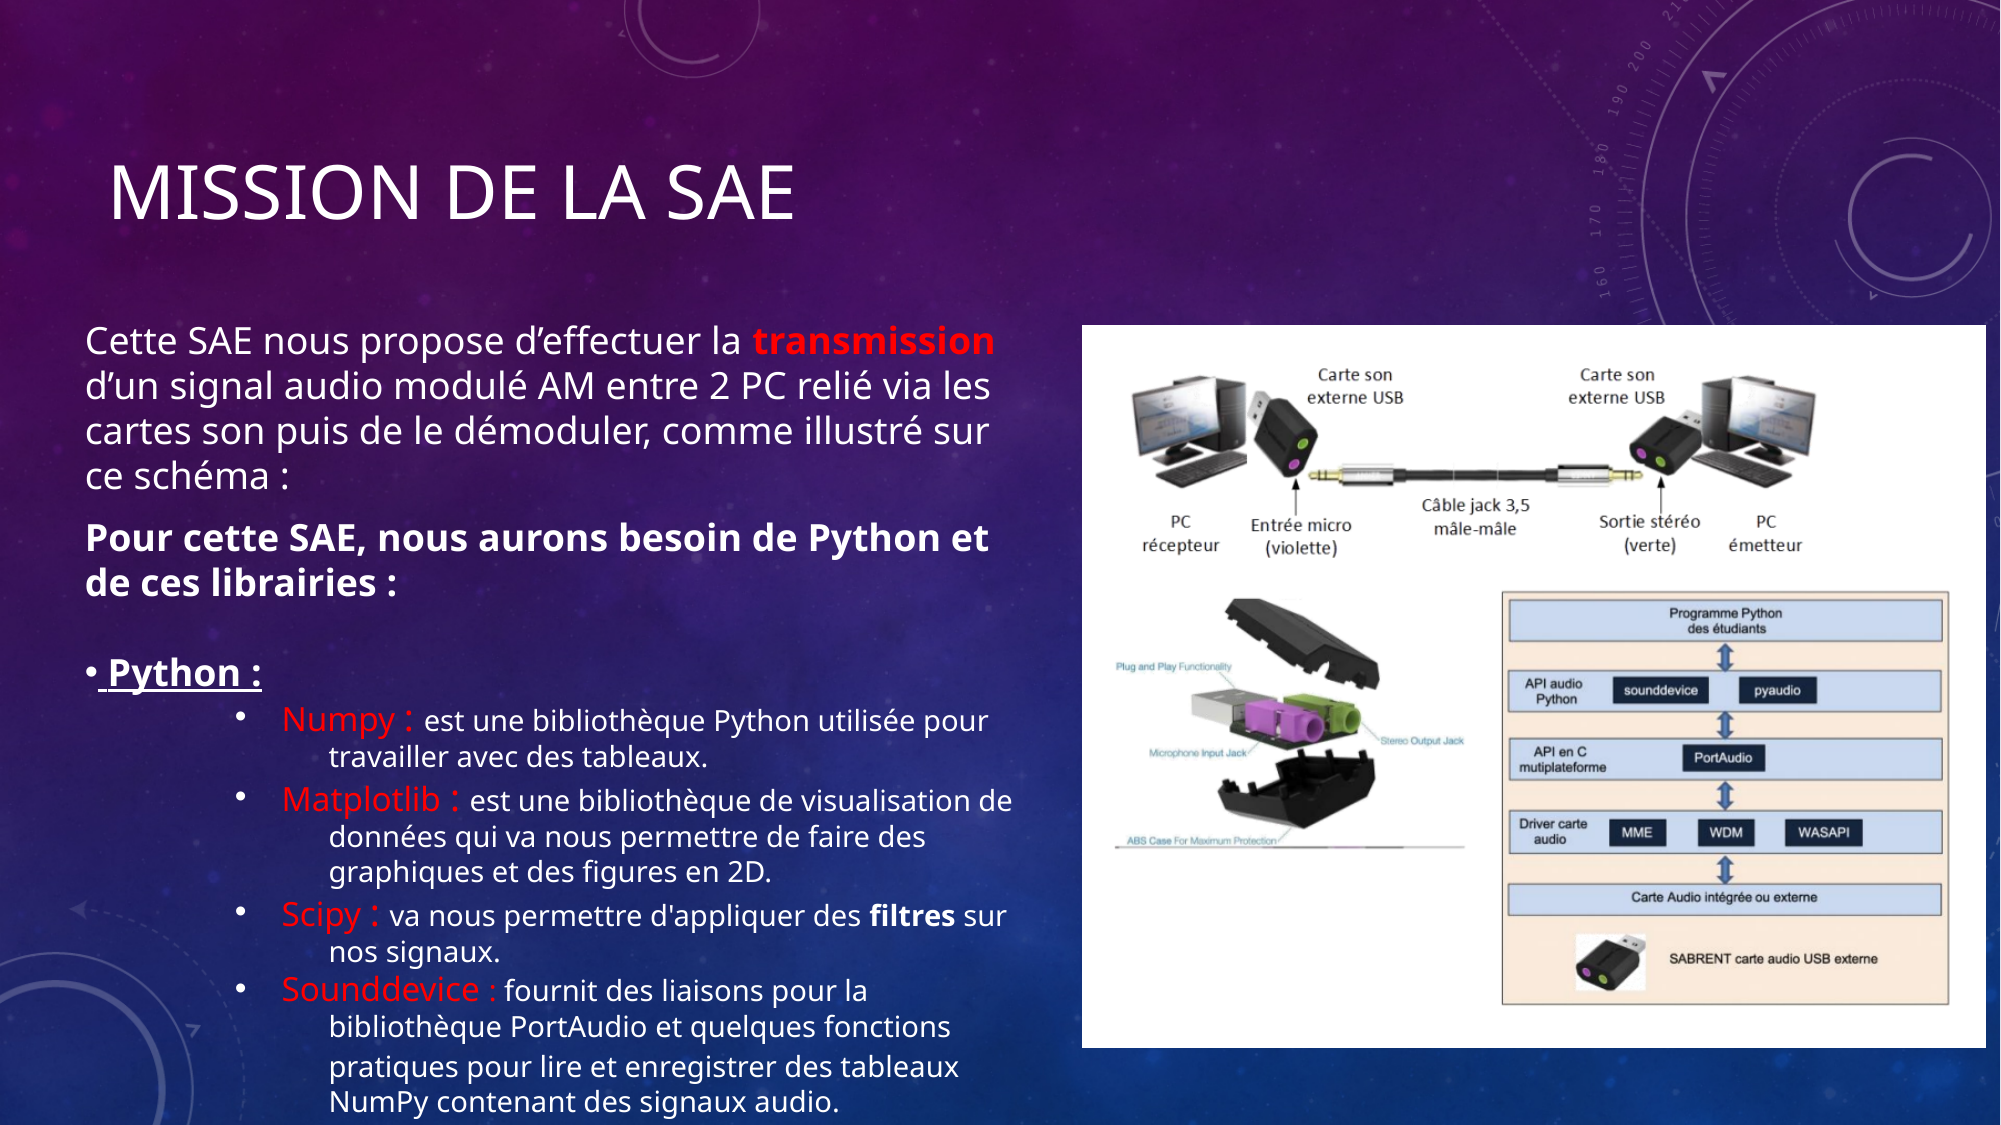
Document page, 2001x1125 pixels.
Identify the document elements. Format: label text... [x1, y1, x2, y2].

picture [1082, 326, 1986, 1048]
text_box Mission de la sae [92, 70, 1755, 310]
text_box Cette SAE nous propose d’effectuer la transmission d’un signal audio modulé AM entre 2 PC relié via les cartes son puis de le démoduler, comme illustré sur ce schéma : [69, 309, 1052, 506]
text_box Pour cette SAE, nous aurons besoin de Python et de ces librairies : Python : Numpy : est une bibliothèque Python utilisée pour travailler avec des tableaux. Matplotlib : est une bibliothèque de visualisation de données qui va nous permettre de faire des graphiques et des figures en 2D. Scipy : va nous permettre d'appliquer des filtres sur nos signaux. Sounddevice : fournit des liaisons pour la bibliothèque PortAudio et quelques fonctions pratiques pour lire et enregistrer des tableaux NumPy contenant des signaux audio. [69, 506, 1052, 1087]
